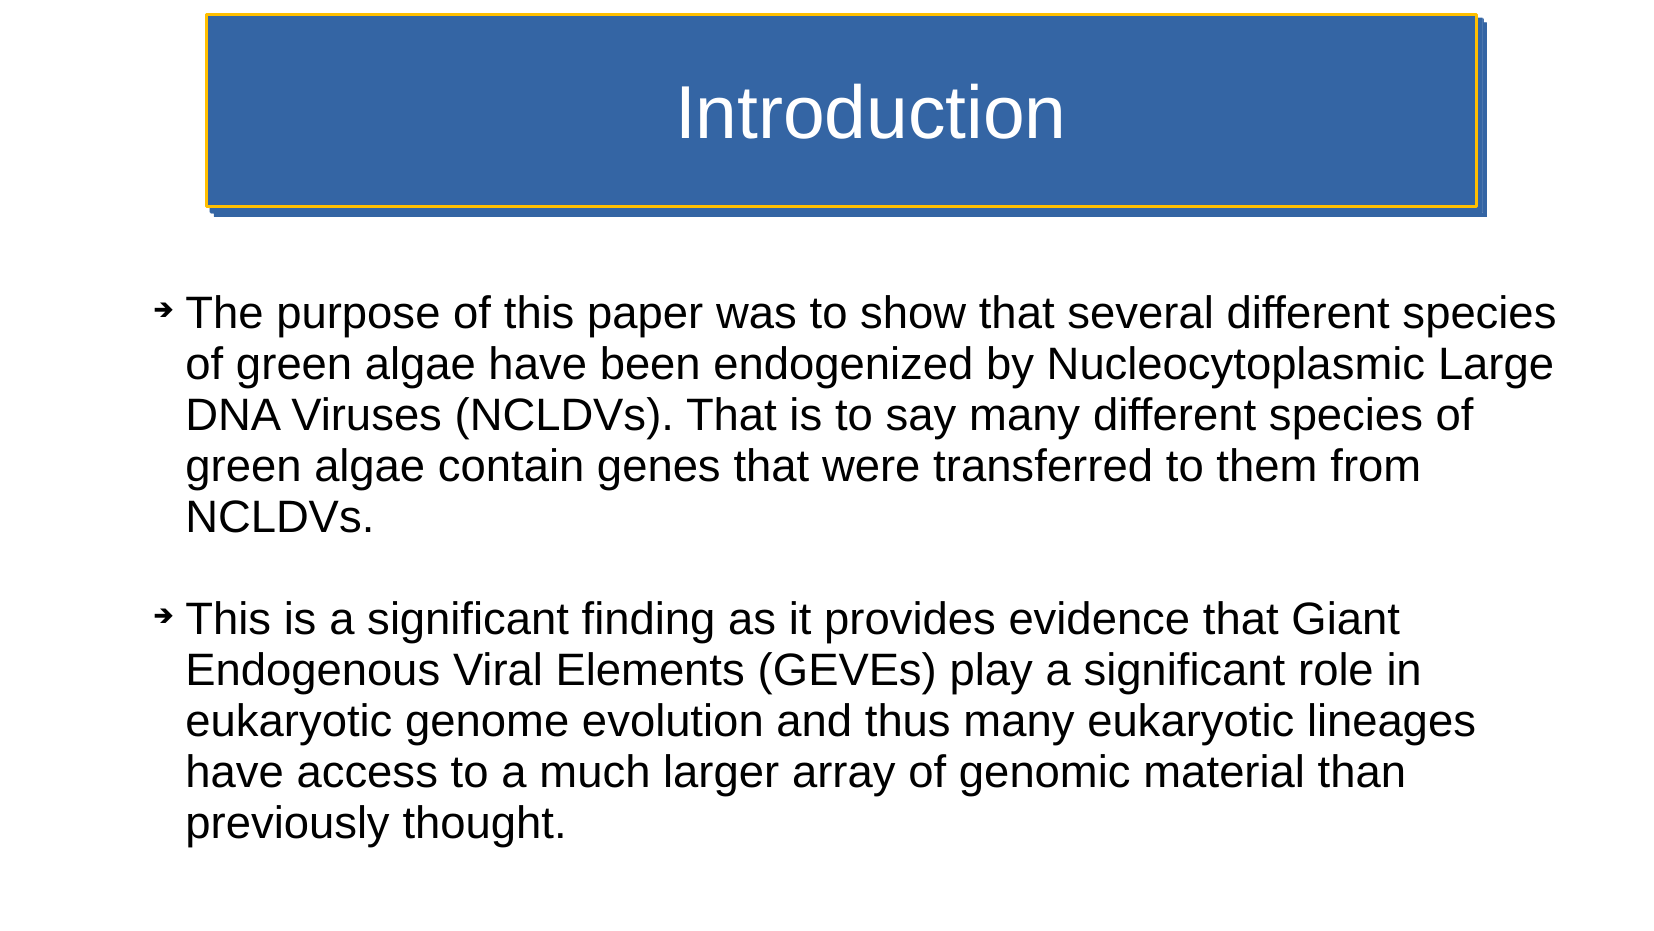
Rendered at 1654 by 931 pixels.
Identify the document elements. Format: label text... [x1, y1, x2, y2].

title Introduction [295, 35, 1447, 189]
subtitle The purpose of this paper was to show that several different species of green algae have been endogenized by Nucleocytoplasmic Large DNA Viruses (NCLDVs). That is to say many different species of green algae contain genes that were transferred to them from NCLDVs. This is a significant finding as it provides evidence that Giant Endogenous Viral Elements (GEVEs) play a significant role in eukaryotic genome evolution and thus many eukaryotic lineages have access to a much larger array of genomic material than previously thought. [88, 236, 1565, 850]
